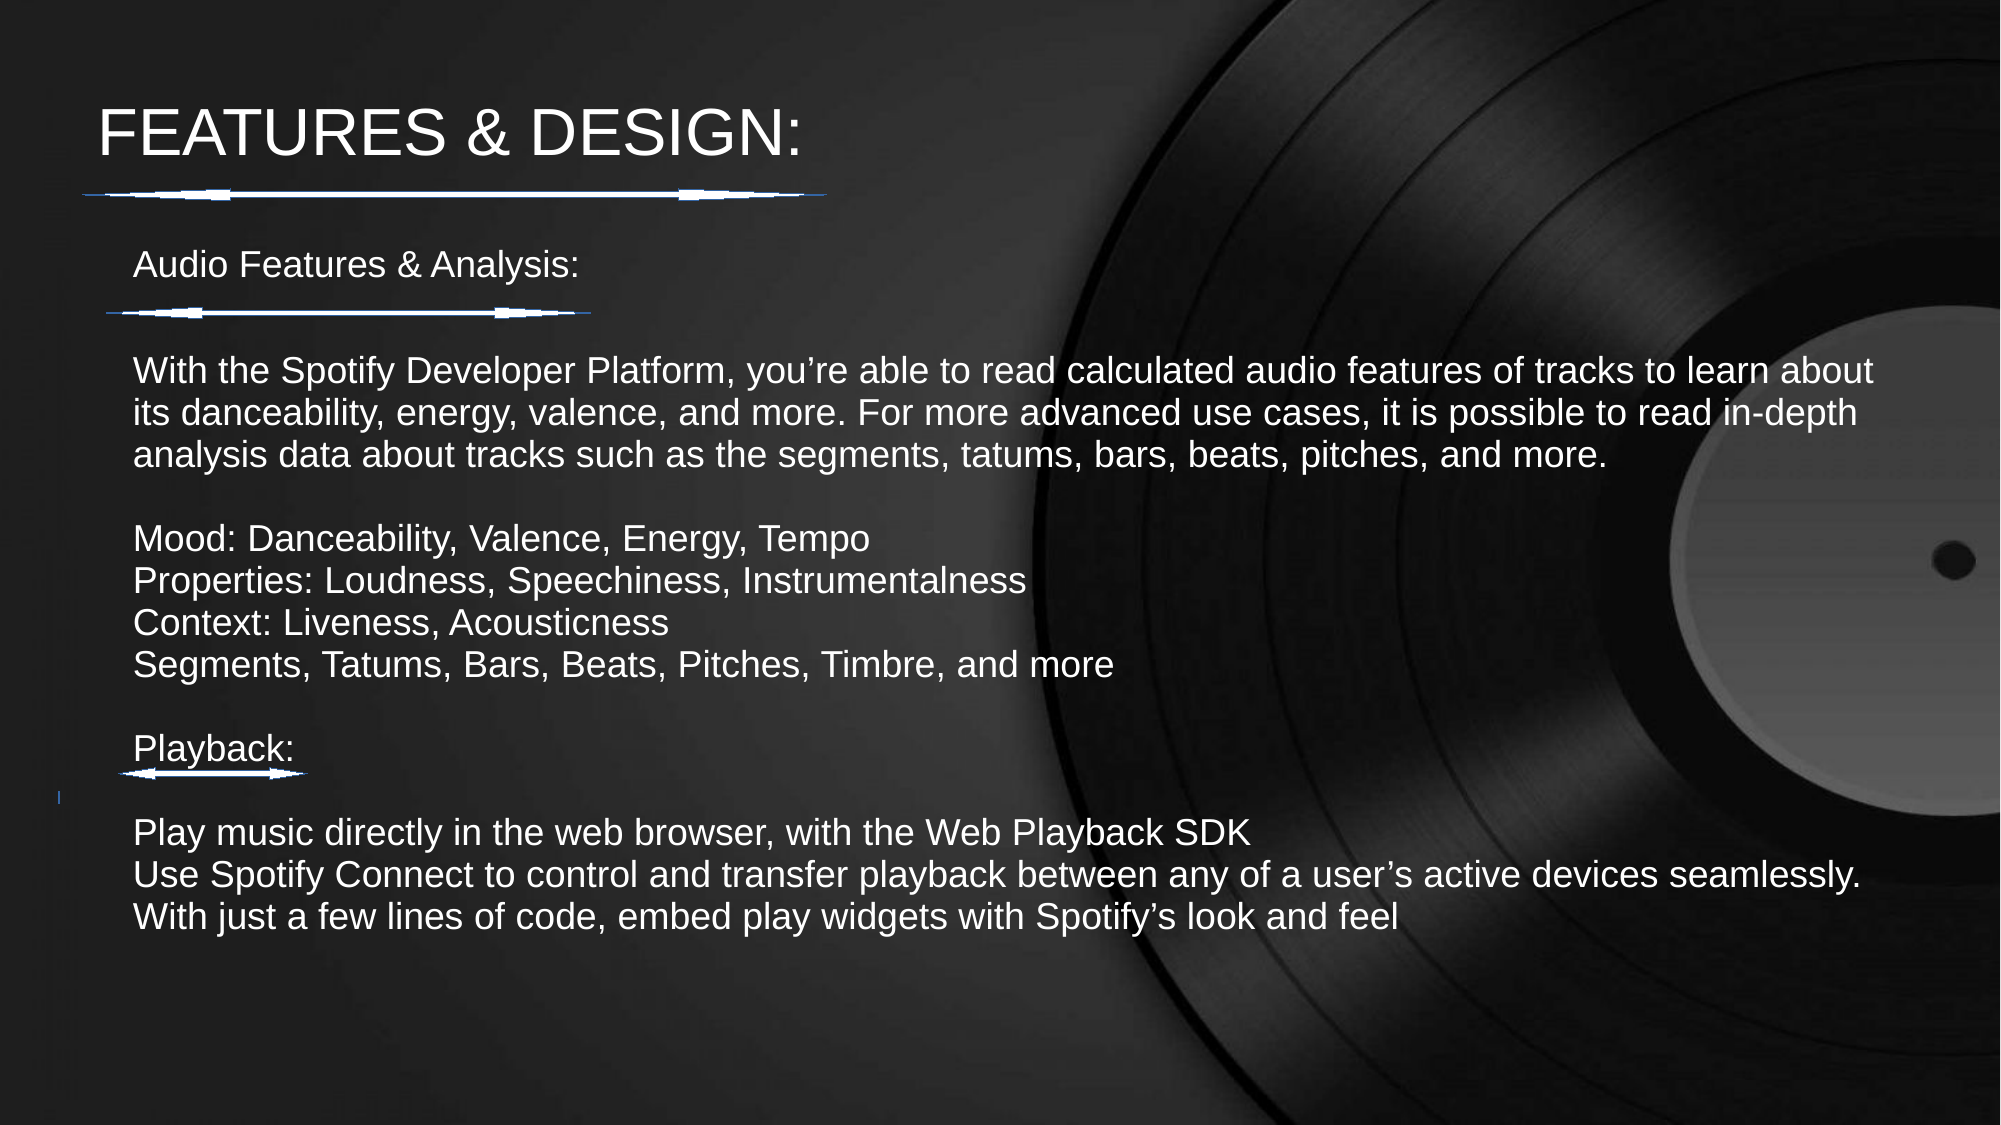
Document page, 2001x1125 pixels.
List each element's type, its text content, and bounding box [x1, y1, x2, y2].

text_box FEATURES & DESIGN: [82, 87, 820, 178]
text_box [82, 188, 827, 201]
text_box [106, 307, 591, 319]
text_box [118, 767, 308, 780]
text_box With the Spotify Developer Platform, you’re able to read calculated audio features of tracks to learn about its danceability, energy, valence, and more. For more advanced use cases, it is possible to read in-depth analysis data about tracks such as the segments, tatums, bars, beats, pitches, and more. Mood: Danceability, Valence, Energy, Tempo Properties: Loudness, Speechiness, Instrumentalness Context: Liveness, Acousticness Segments, Tatums, Bars, Beats, Pitches, Timbre, and more Playback: Play music directly in the web browser, with the Web Playback SDK Use Spotify Connect to control and transfer playback between any of a user’s active devices seamlessly. With just a few lines of code, embed play widgets with Spotify’s look and feel [118, 342, 1926, 988]
text_box Audio Features & Analysis: [118, 236, 1878, 336]
picture [0, 0, 2001, 1125]
